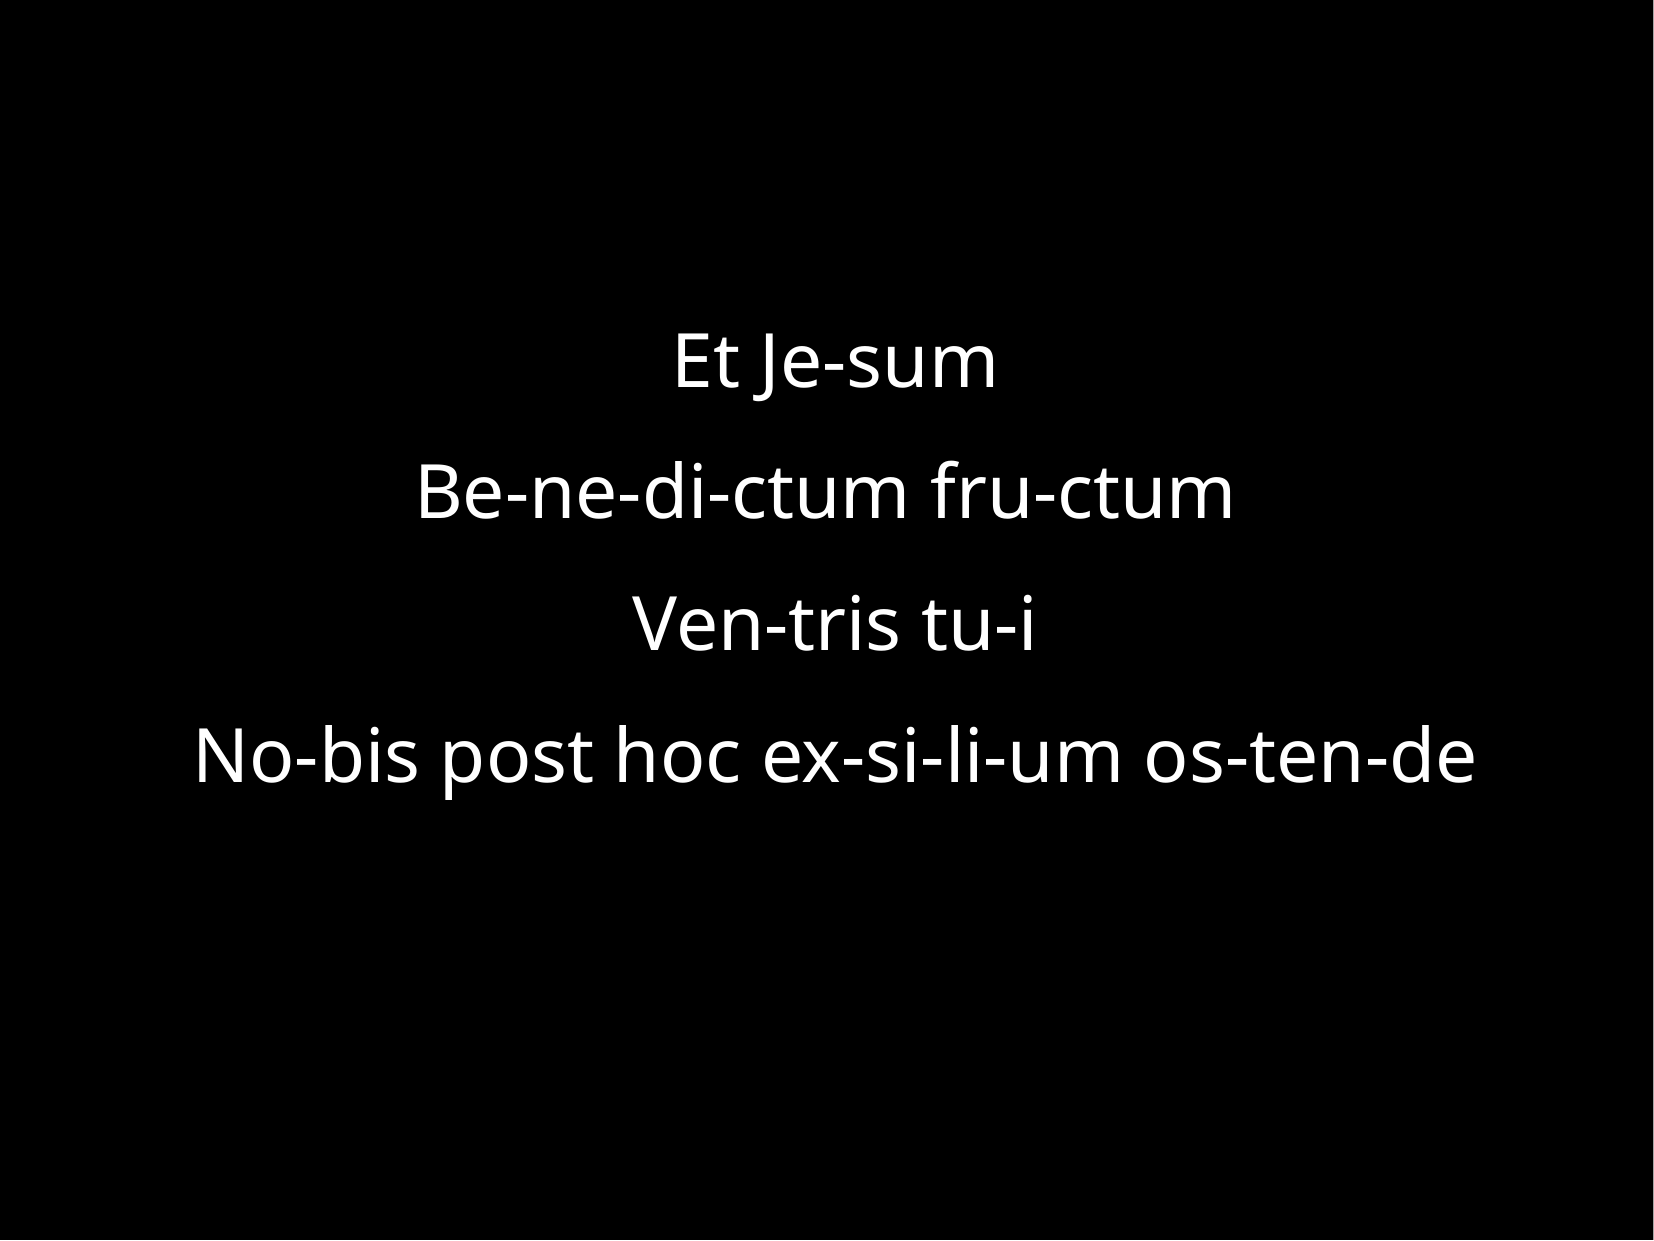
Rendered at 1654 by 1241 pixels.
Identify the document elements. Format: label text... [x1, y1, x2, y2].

list Et Je-sum Be-ne-di-ctum fru-ctum Ven-tris tu-i No-bis post hoc ex-si-li-um os-ten-de [0, 307, 1654, 1229]
